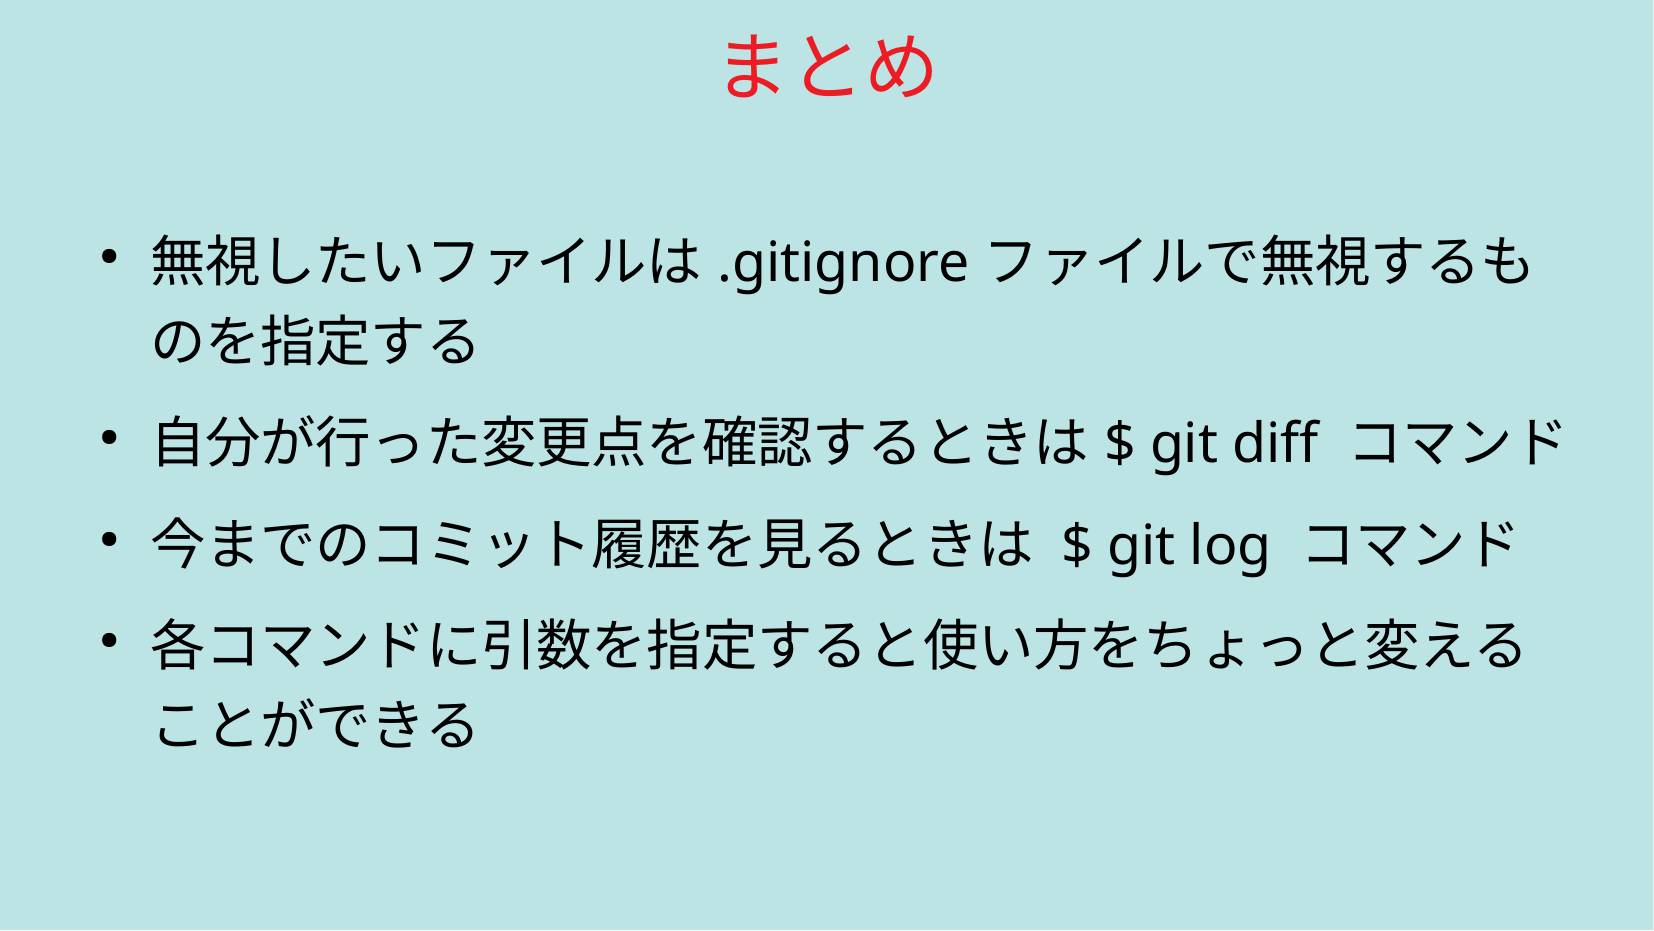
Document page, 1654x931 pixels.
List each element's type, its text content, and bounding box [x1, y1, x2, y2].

list 無視したいファイルは.gitignoreファイルで無視するものを指定する 自分が行った変更点を確認するときは$ git diff コマンド 今までのコミット履歴を見るときは $ git log コマンド 各コマンドに引数を指定すると使い方をちょっと変えることができる [82, 217, 1572, 833]
title まとめ [82, 8, 1571, 116]
